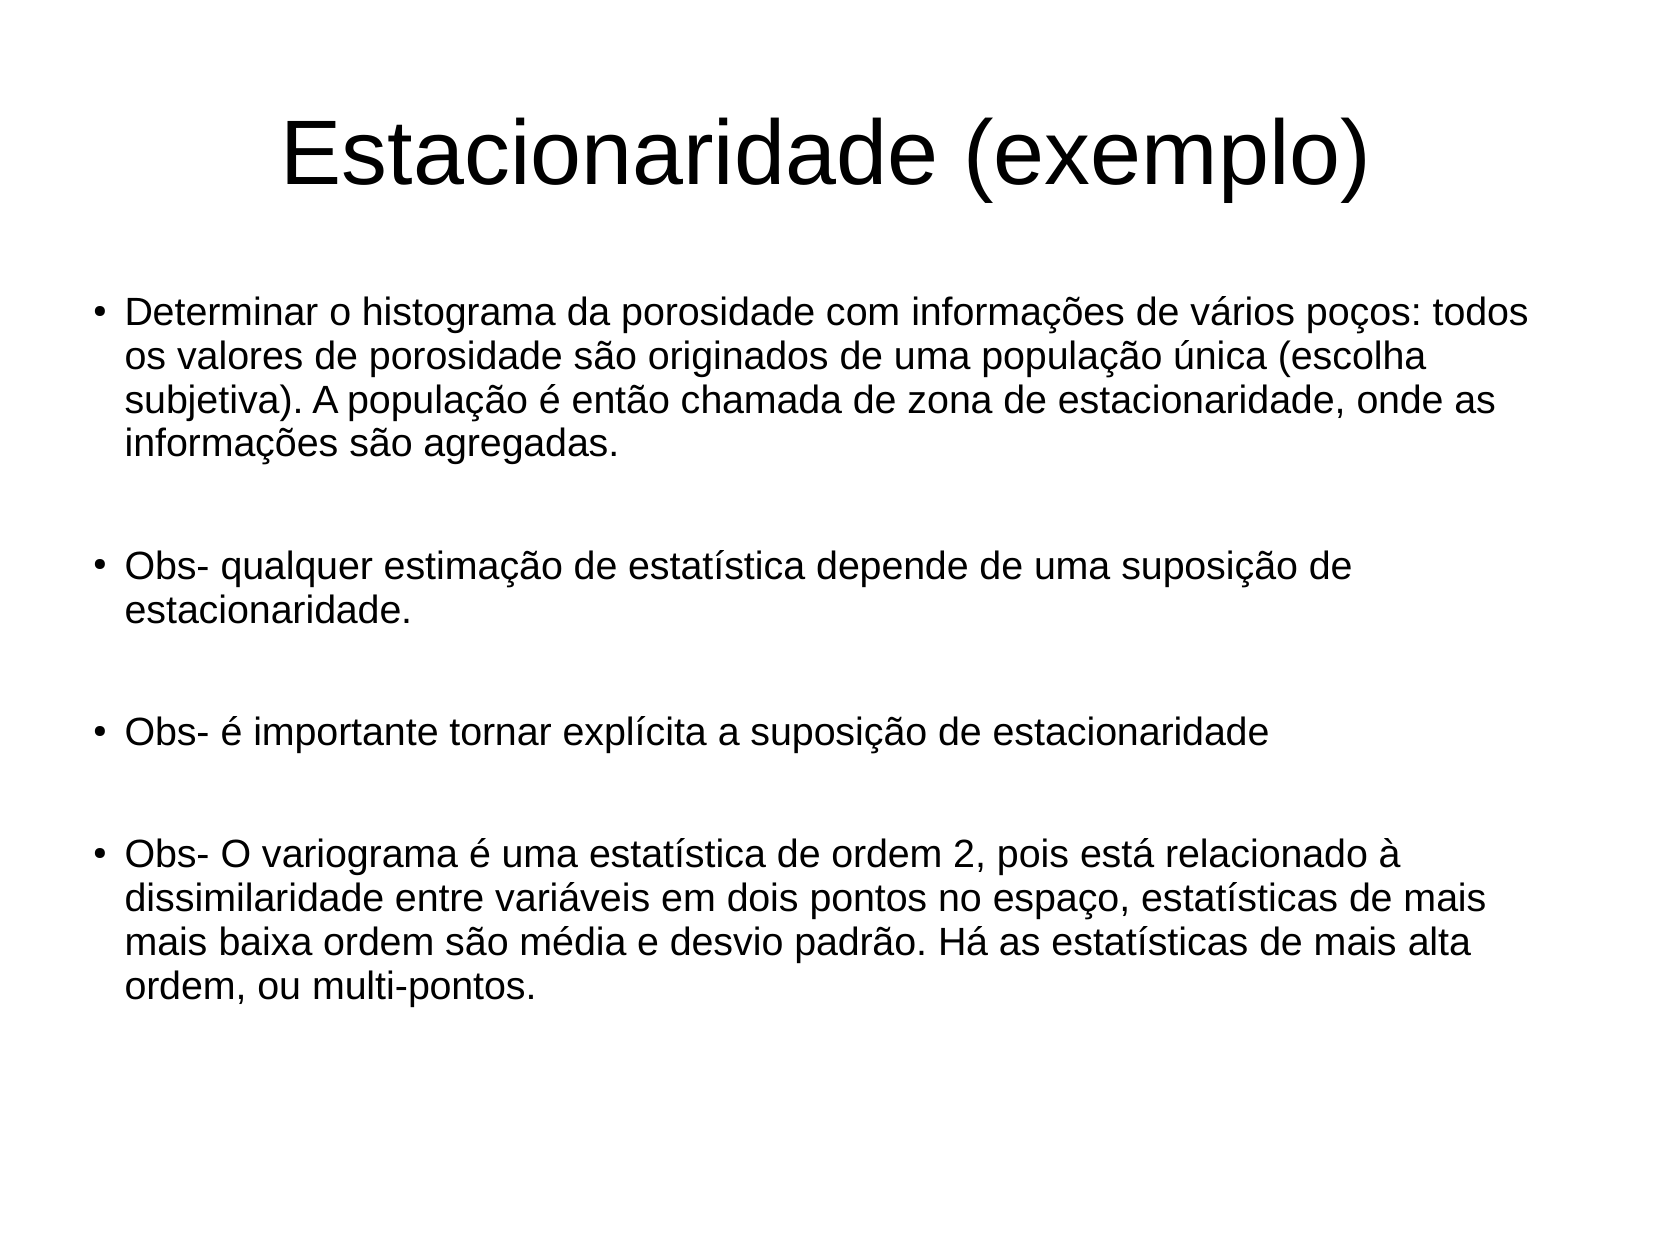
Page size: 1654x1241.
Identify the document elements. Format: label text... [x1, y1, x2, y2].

list Determinar o histograma da porosidade com informações de vários poços: todos os valores de porosidade são originados de uma população única (escolha subjetiva). A população é então chamada de zona de estacionaridade, onde as informações são agregadas. Obs- qualquer estimação de estatística depende de uma suposição de estacionaridade. Obs- é importante tornar explícita a suposição de estacionaridade Obs- O variograma é uma estatística de ordem 2, pois está relacionado à dissimilaridade entre variáveis em dois pontos no espaço, estatísticas de mais mais baixa ordem são média e desvio padrão. Há as estatísticas de mais alta ordem, ou multi-pontos. [82, 290, 1571, 1010]
title Estacionaridade (exemplo) [82, 49, 1571, 257]
